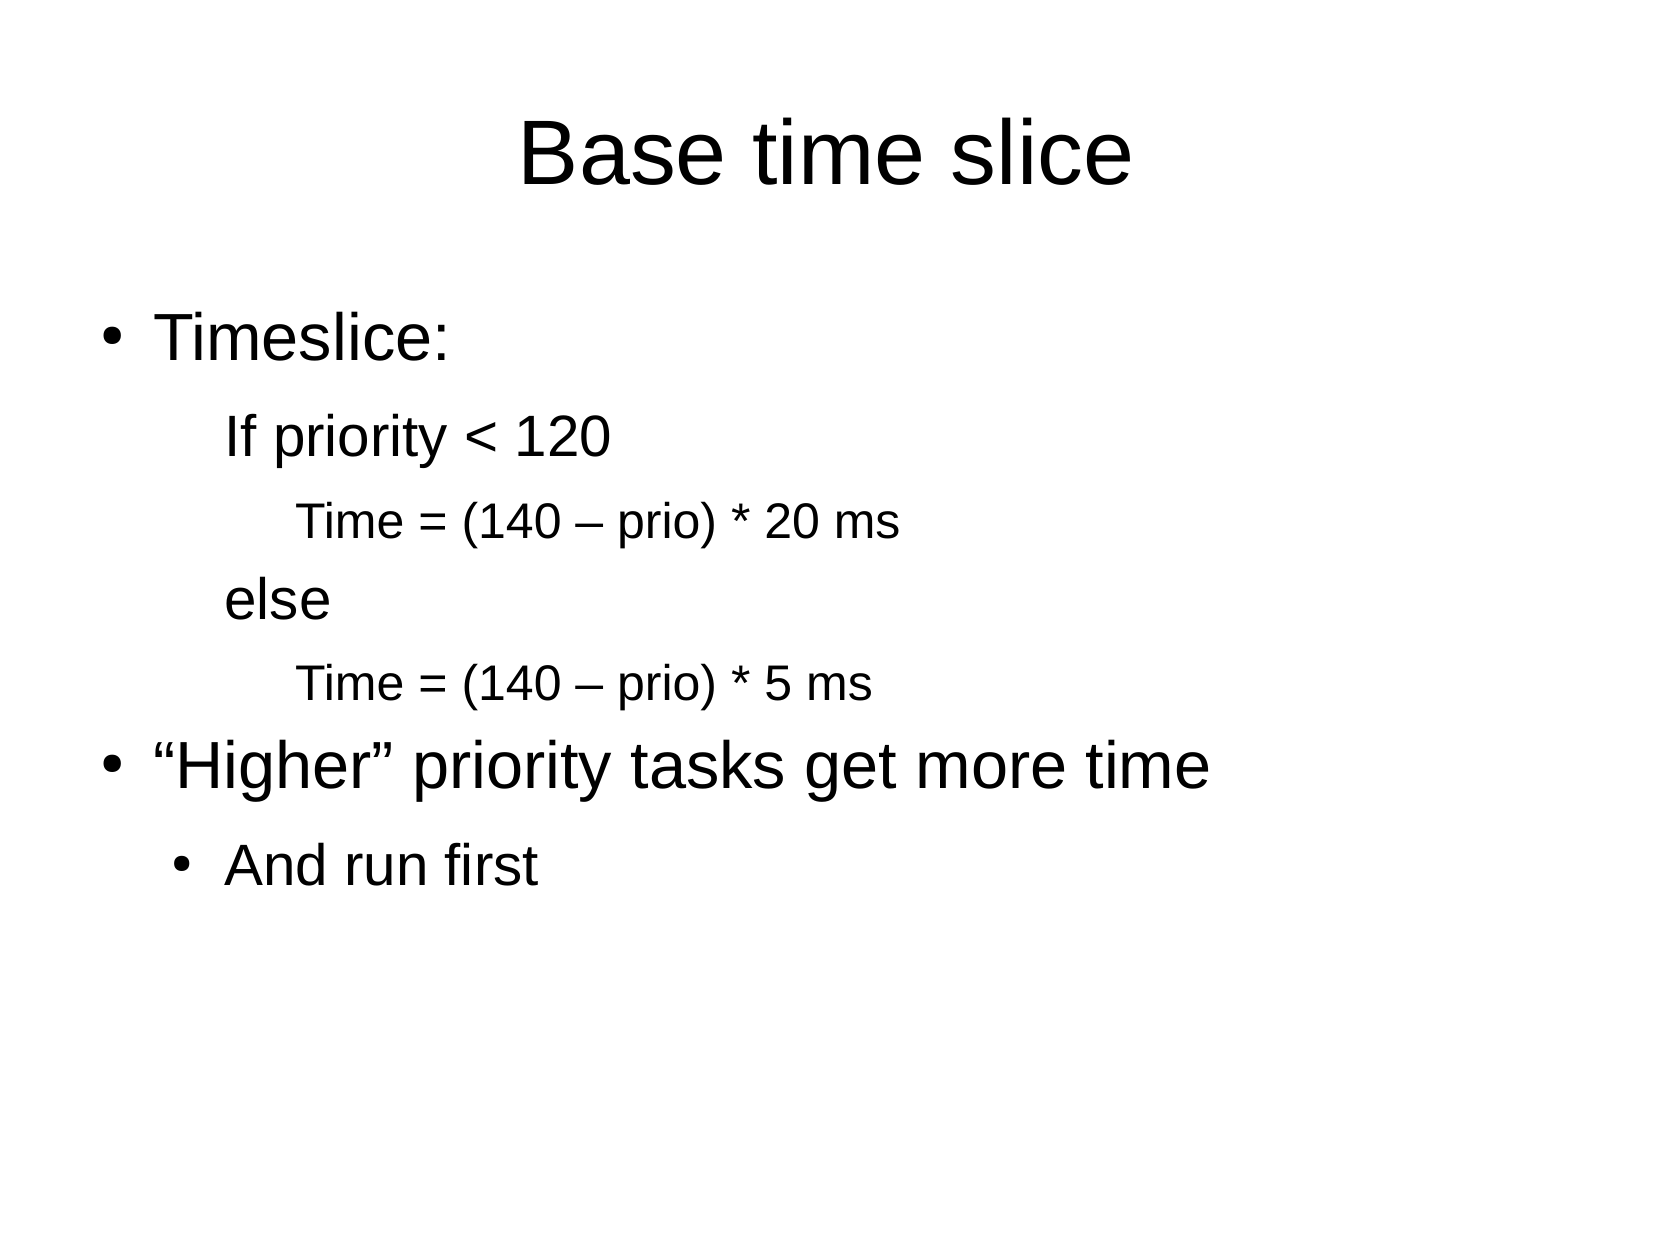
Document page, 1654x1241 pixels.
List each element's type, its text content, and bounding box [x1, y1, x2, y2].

list Timeslice: If priority < 120 Time = (140 – prio) * 20 ms else Time = (140 – prio) * 5 ms “Higher” priority tasks get more time And run first [82, 300, 1571, 1010]
title Base time slice [82, 49, 1571, 257]
